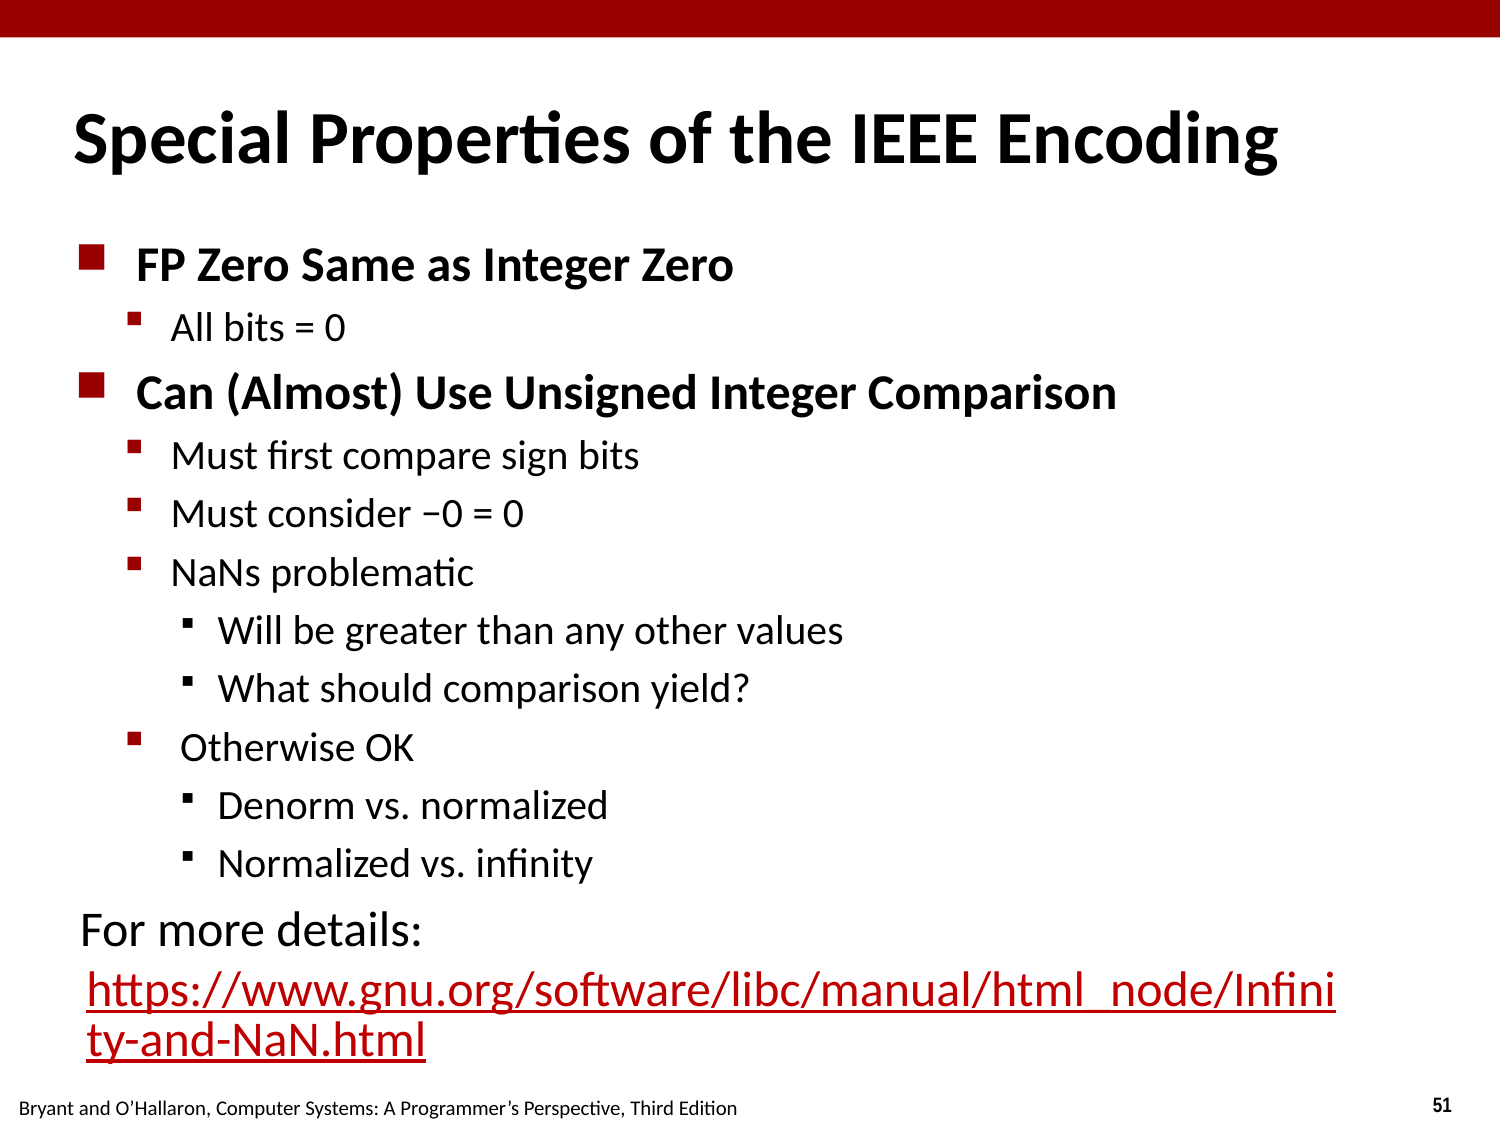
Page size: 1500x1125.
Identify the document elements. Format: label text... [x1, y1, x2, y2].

title Special Properties of the IEEE Encoding [58, 71, 1304, 197]
list FP Zero Same as Integer Zero All bits = 0 Can (Almost) Use Unsigned Integer Comparison Must first compare sign bits Must consider −0 = 0 NaNs problematic Will be greater than any other values What should comparison yield? Otherwise OK Denorm vs. normalized Normalized vs. infinity For more details: https://www.gnu.org/software/libc/manual/html_node/Infinity-and-NaN.html [65, 223, 1361, 1040]
